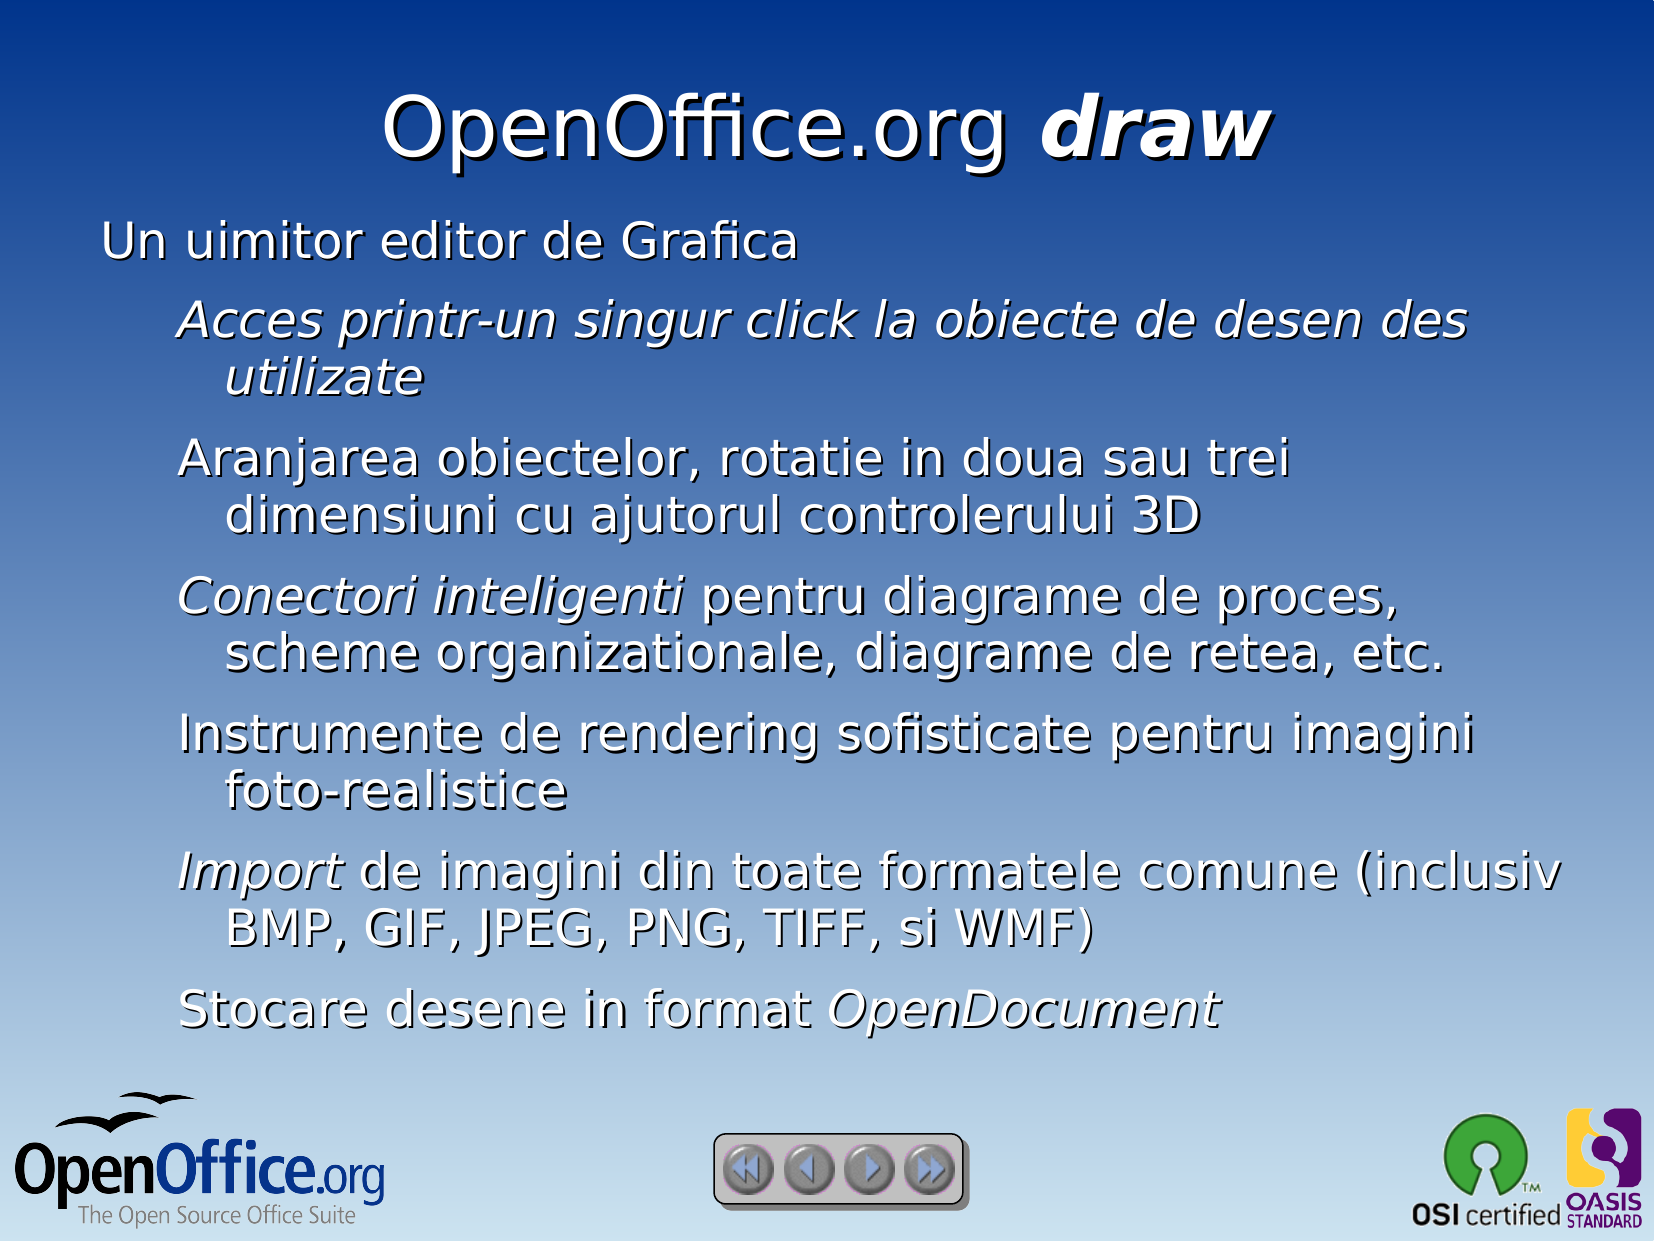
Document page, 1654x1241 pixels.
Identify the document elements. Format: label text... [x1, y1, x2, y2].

picture [723, 1144, 774, 1195]
picture [784, 1144, 835, 1195]
list Un uimitor editor de Grafica Acces printr-un singur click la obiecte de desen des utilizate Aranjarea obiectelor, rotatie in doua sau trei dimensiuni cu ajutorul controlerului 3D Conectori inteligenti pentru diagrame de proces, scheme organizationale, diagrame de retea, etc. Instrumente de rendering sofisticate pentru imagini foto-realistice Import de imagini din toate formatele comune (inclusiv BMP, GIF, JPEG, PNG, TIFF, si WMF) Stocare desene in format OpenDocument [82, 212, 1571, 1055]
picture [844, 1144, 895, 1195]
picture [15, 1092, 384, 1229]
picture [904, 1144, 955, 1195]
picture [1405, 1102, 1654, 1238]
title OpenOffice.org draw [82, 56, 1571, 200]
text_box [714, 1133, 963, 1204]
